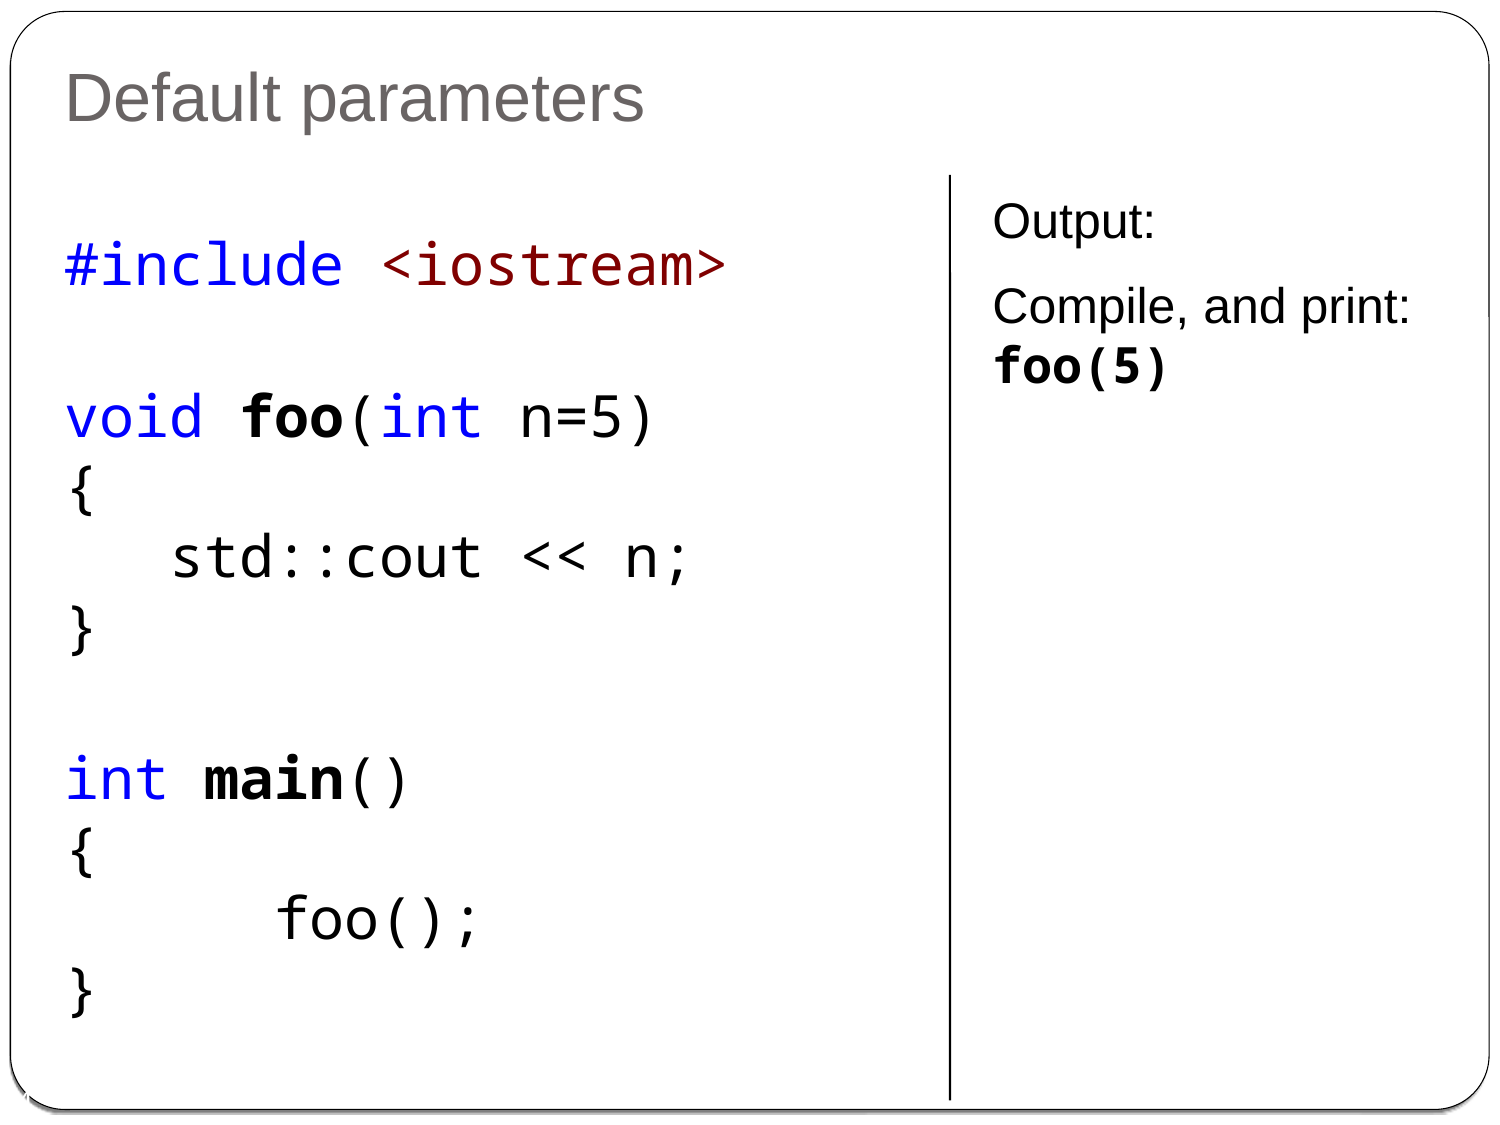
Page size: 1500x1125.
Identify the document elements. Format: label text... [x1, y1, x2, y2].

list #include <iostream> void foo(int n=5) { std::cout << n; } int main() { foo(); } [50, 137, 1450, 1075]
text_box Output: Compile, and print: foo(5) [962, 166, 1500, 502]
title Default parameters [50, 45, 1450, 137]
slide_number <number> [0, 1074, 50, 1125]
